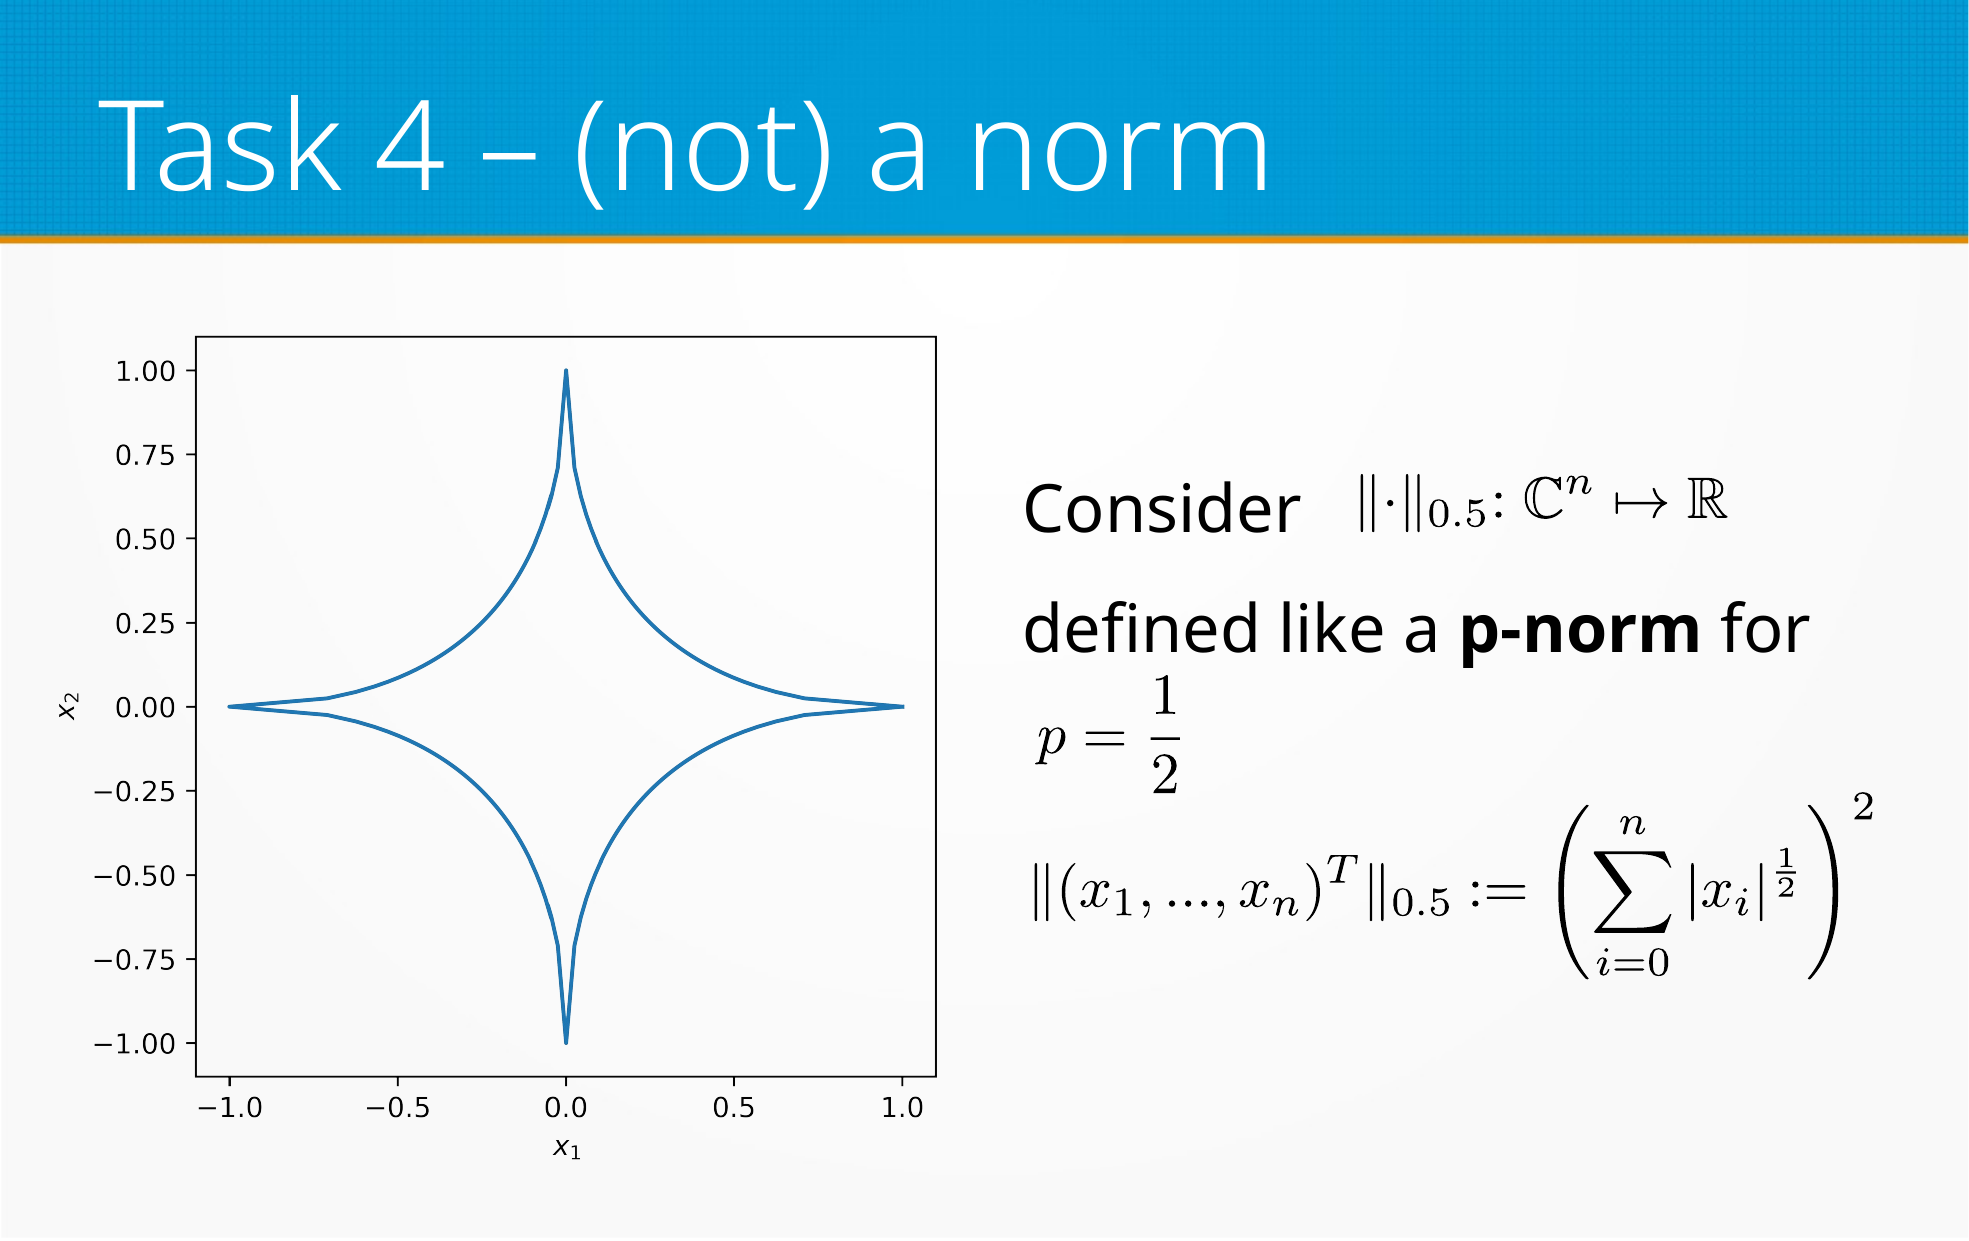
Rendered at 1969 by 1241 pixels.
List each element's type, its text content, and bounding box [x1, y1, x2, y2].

title Task 4 – (not) a norm [98, 19, 1870, 227]
list Consider defined like a p-norm for [1022, 461, 1969, 1227]
picture [0, 233, 1969, 1241]
text_box [1353, 473, 1729, 533]
